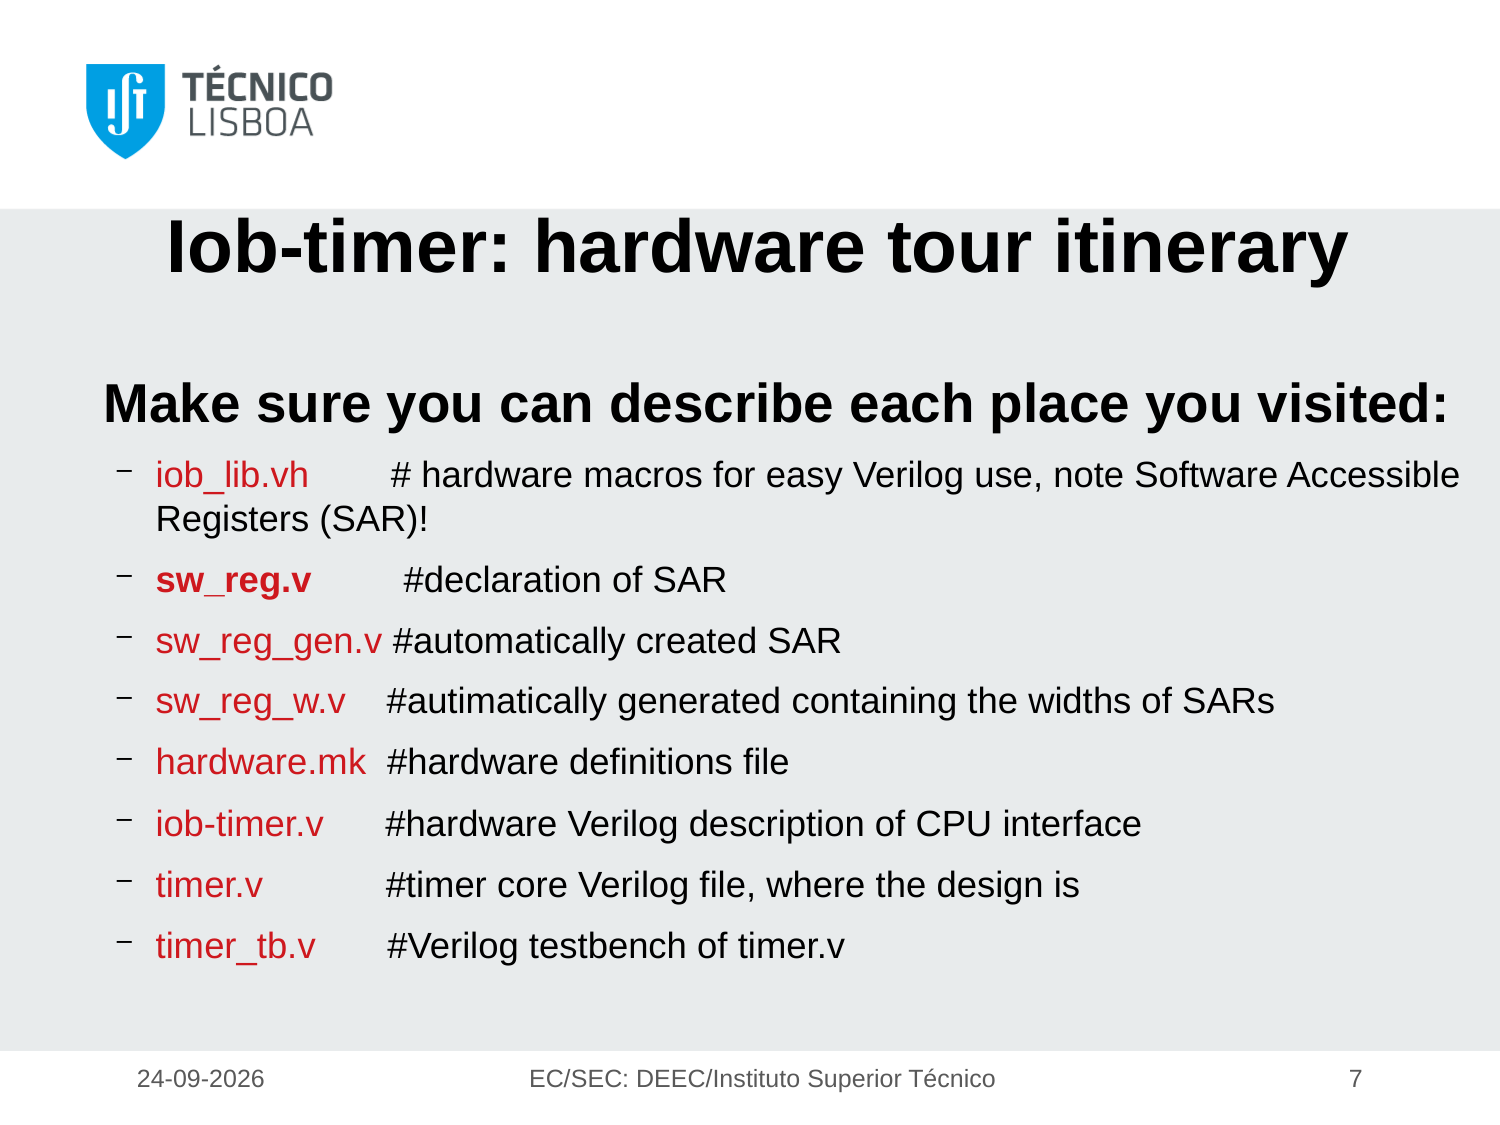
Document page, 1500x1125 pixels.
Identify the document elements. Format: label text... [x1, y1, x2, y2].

slide_number <number> [1077, 1052, 1378, 1103]
slide_number 22-10-2020 [121, 1052, 425, 1103]
footer EC/SEC: DEEC/Instituto Superior Técnico [512, 1052, 1021, 1103]
picture [0, 0, 1500, 1125]
title Iob-timer: hardware tour itinerary [151, 171, 1473, 314]
list Make sure you can describe each place you visited: iob_lib.vh # hardware macros for easy Verilog use, note Software Accessible Registers (SAR)! sw_reg.v #declaration of SAR sw_reg_gen.v #automatically created SAR sw_reg_w.v #autimatically generated containing the widths of SARs hardware.mk #hardware definitions file iob-timer.v #hardware Verilog description of CPU interface timer.v #timer core Verilog file, where the design is timer_tb.v #Verilog testbench of timer.v [52, 367, 1465, 1030]
